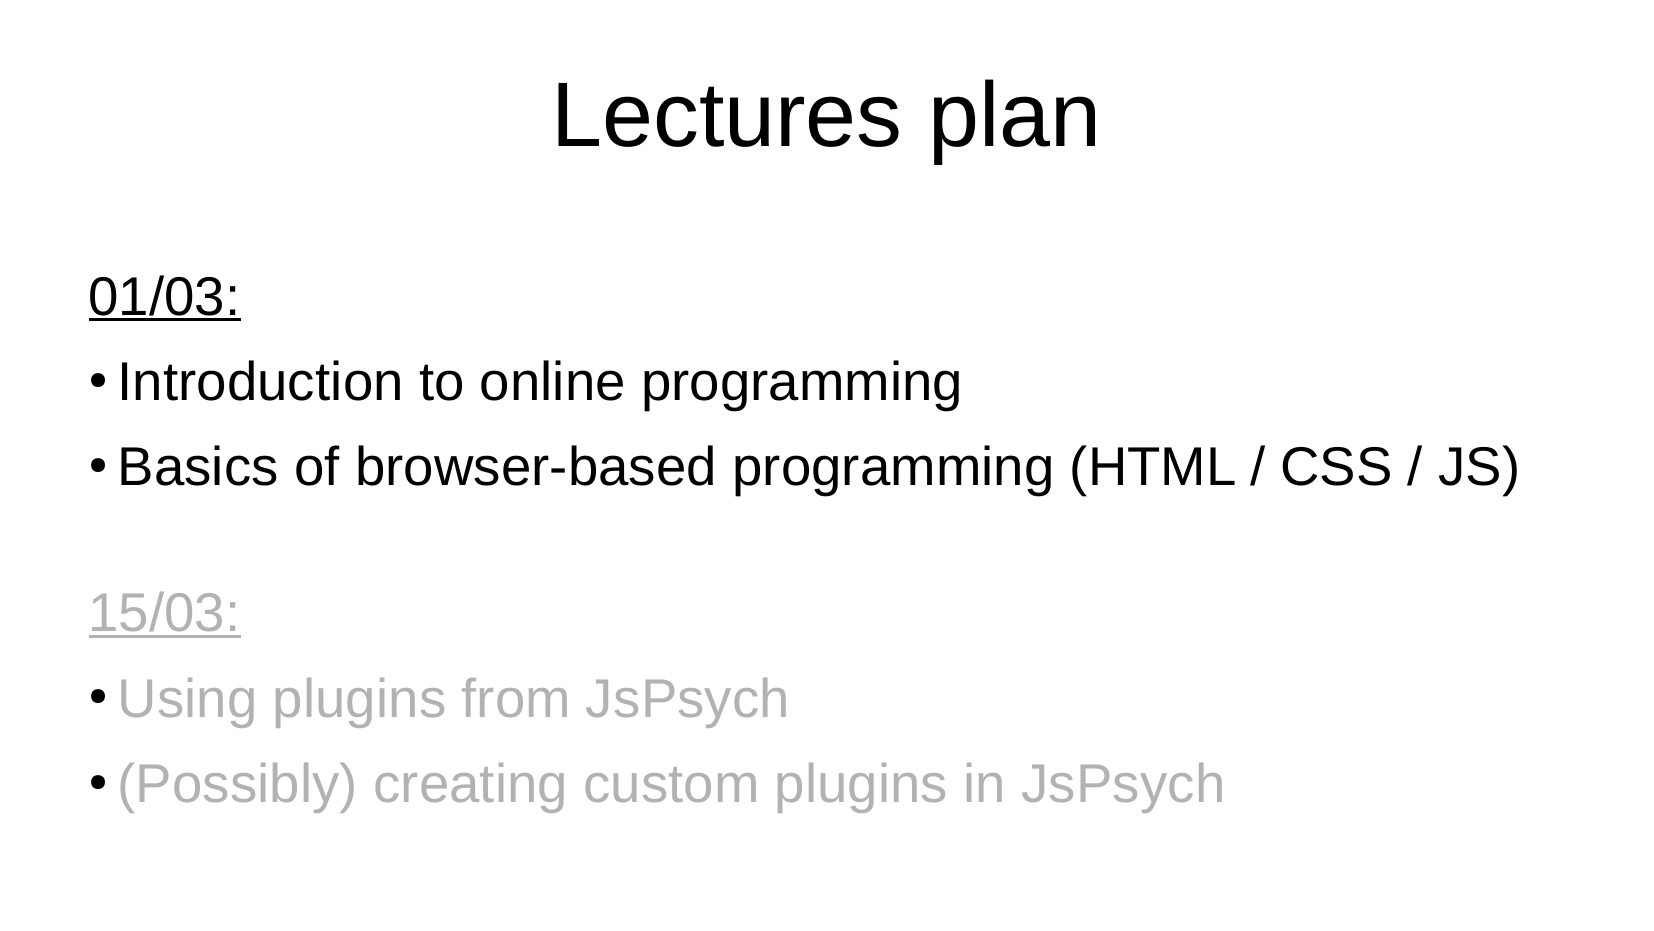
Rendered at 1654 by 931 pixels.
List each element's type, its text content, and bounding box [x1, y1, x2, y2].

list 01/03: Introduction to online programming Basics of browser-based programming (HTML / CSS / JS) 15/03: Using plugins from JsPsych (Possibly) creating custom plugins in JsPsych [88, 265, 1577, 816]
title Lectures plan [82, 37, 1571, 193]
